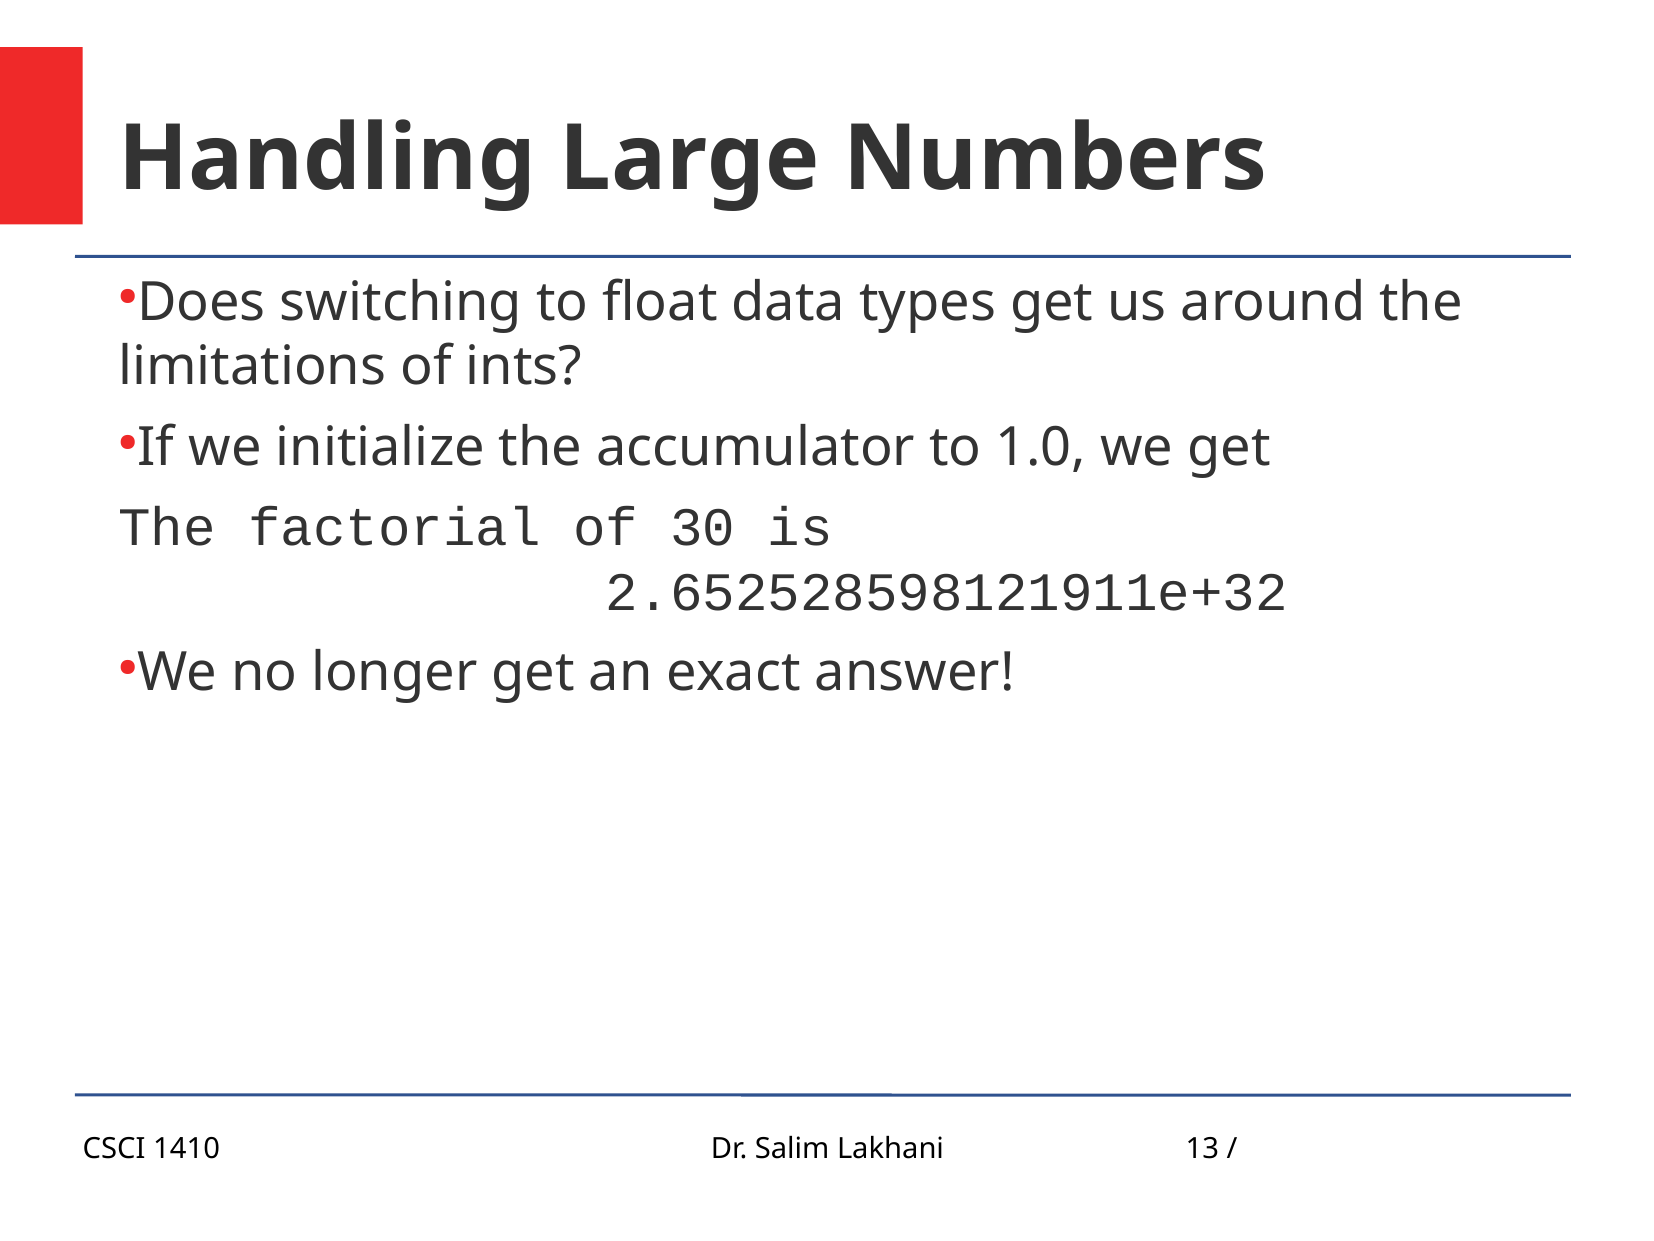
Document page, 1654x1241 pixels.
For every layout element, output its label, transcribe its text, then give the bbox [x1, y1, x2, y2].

title Handling Large Numbers [118, 49, 1571, 257]
text_box Dr. Salim Lakhani [565, 1129, 1090, 1216]
list Does switching to float data types get us around the limitations of ints? If we initialize the accumulator to 1.0, we get The factorial of 30 is 2.652528598121911e+32 We no longer get an exact answer! [118, 265, 1536, 1081]
text_box / [1185, 1129, 1571, 1216]
text_box CSCI 1410 [82, 1129, 468, 1216]
